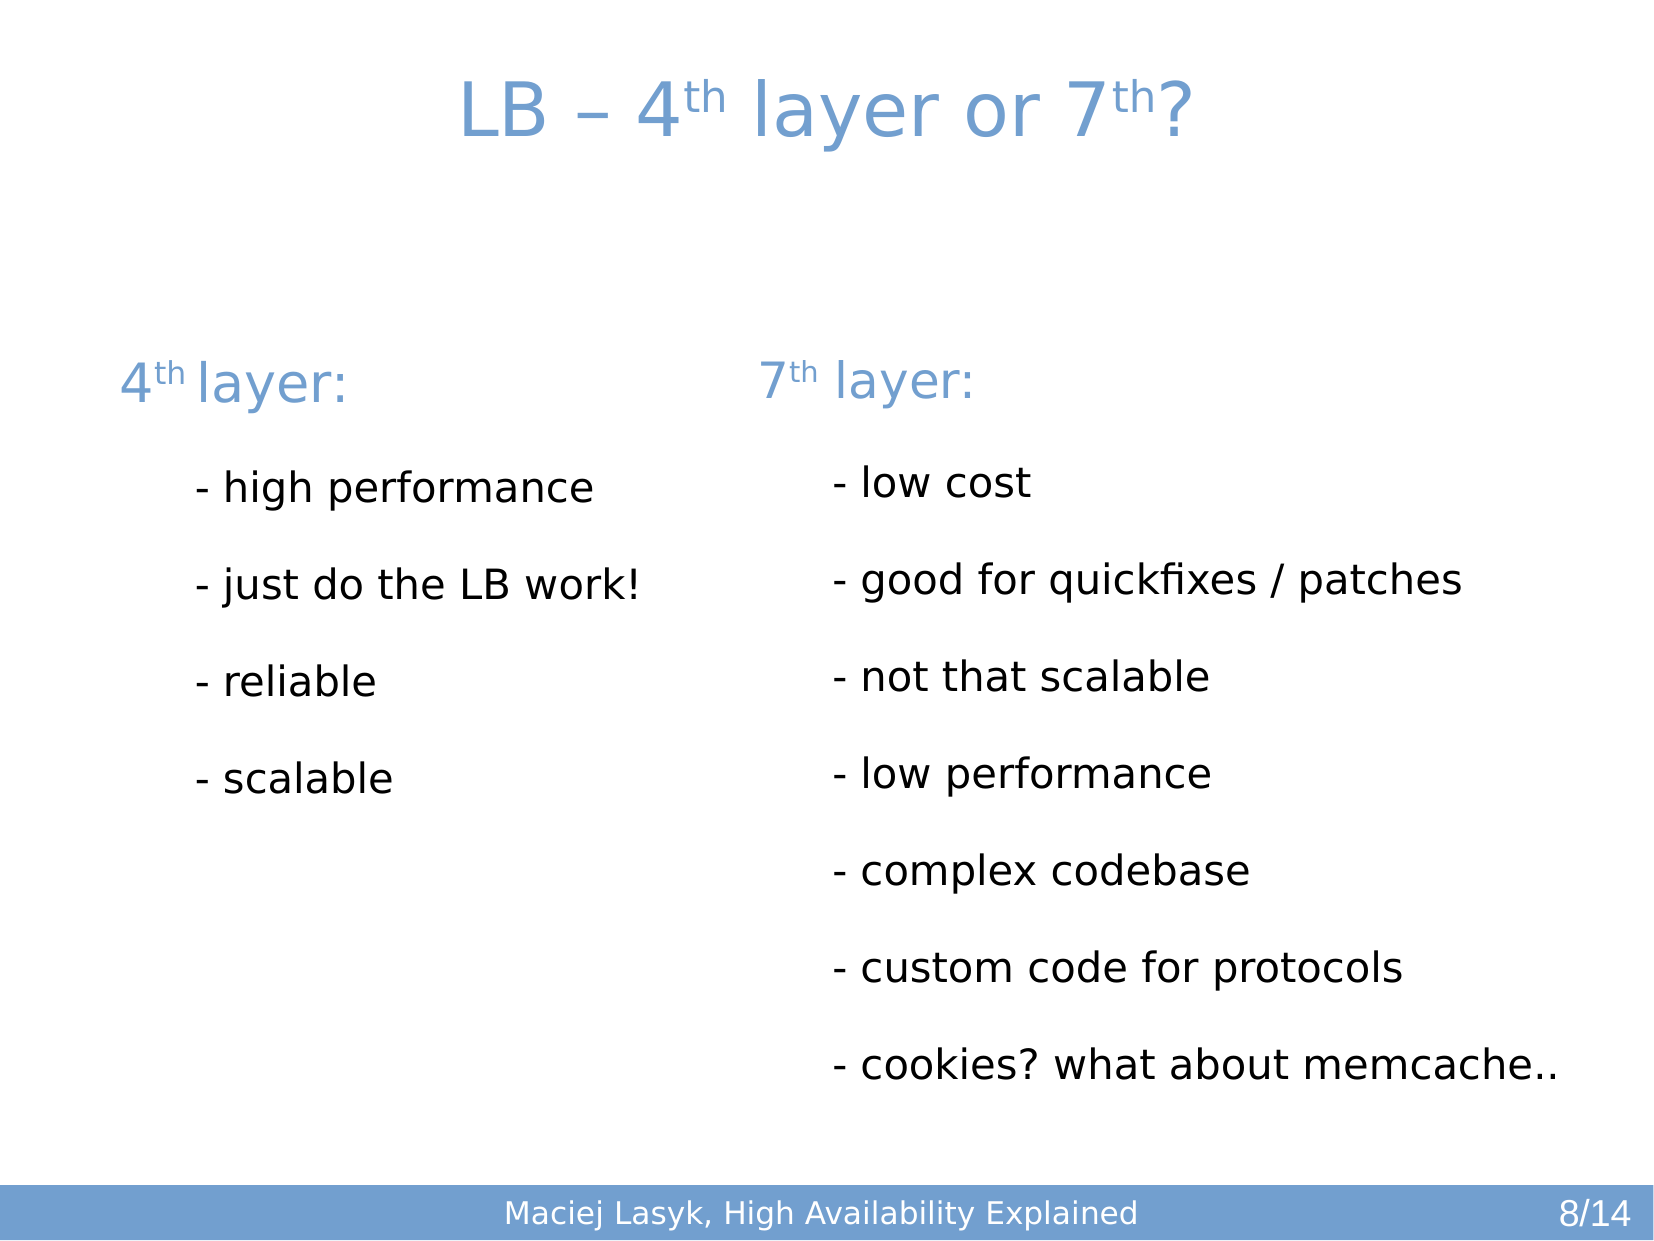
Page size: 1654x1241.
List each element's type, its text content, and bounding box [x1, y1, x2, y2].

text_box 7th layer: - low cost - good for quickfixes / patches - not that scalable - low performance - complex codebase - custom code for protocols - cookies? what about memcache.. [742, 345, 1576, 1099]
text_box LB – 4th layer or 7th? [442, 60, 1211, 165]
text_box Maciej Lasyk, High Availability Explained [489, 1188, 1165, 1240]
text_box [1647, 1185, 1654, 1241]
text_box [0, 1185, 1533, 1241]
text_box 4th layer: - high performance - just do the LB work! - reliable - scalable [105, 345, 658, 813]
text_box 8/14 [1533, 1185, 1647, 1241]
